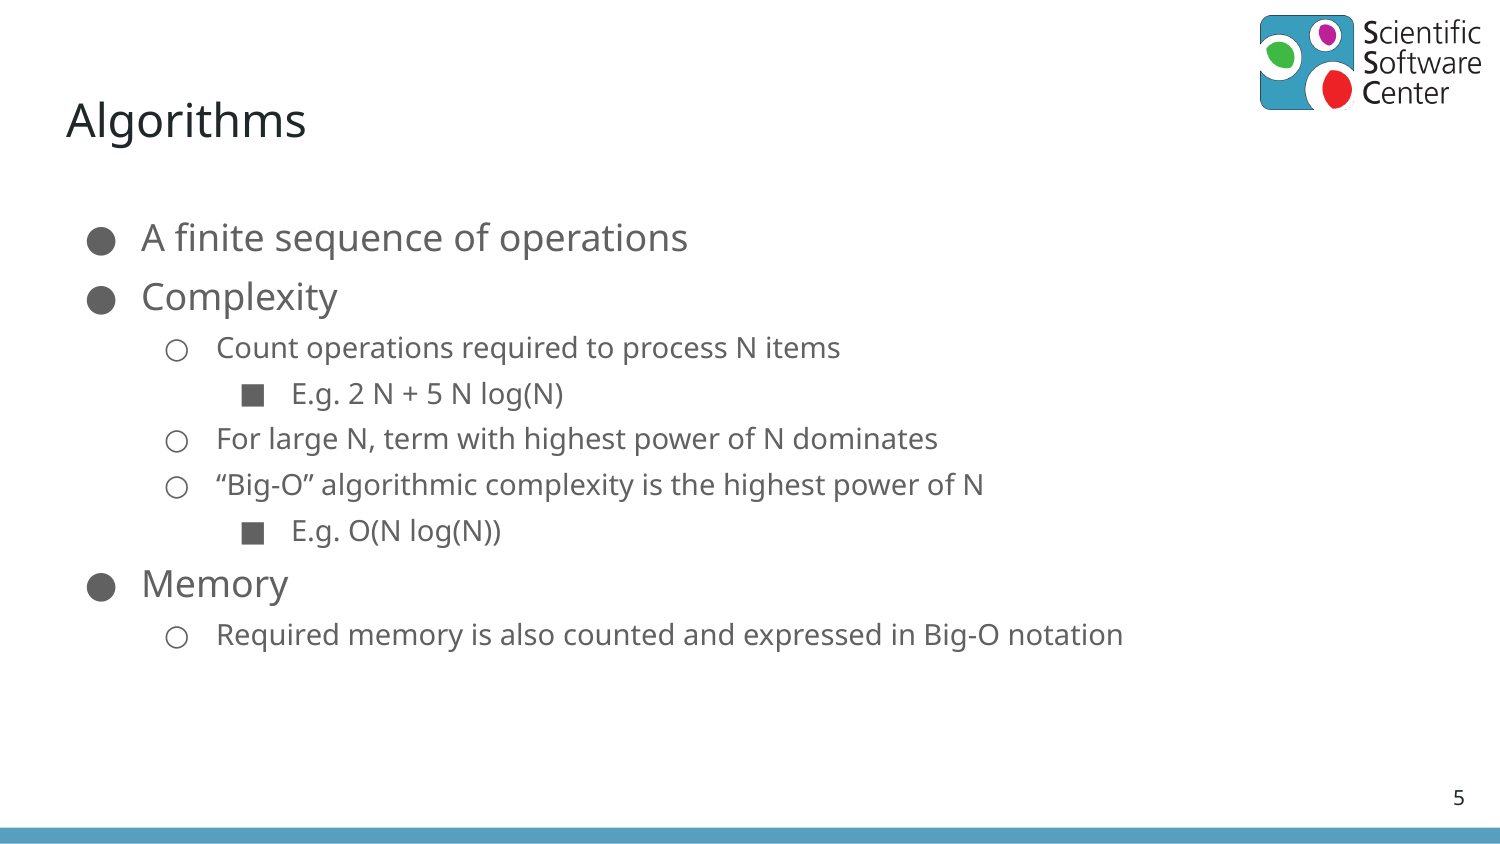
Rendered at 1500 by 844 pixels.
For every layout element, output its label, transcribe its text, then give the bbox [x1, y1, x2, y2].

list A finite sequence of operations Complexity Count operations required to process N items E.g. 2 N + 5 N log(N) For large N, term with highest power of N dominates “Big-O” algorithmic complexity is the highest power of N E.g. O(N log(N)) Memory Required memory is also counted and expressed in Big-O notation [51, 189, 1449, 750]
title Algorithms [51, 72, 1449, 167]
picture [1260, 15, 1481, 110]
slide_number <number> [1389, 764, 1480, 830]
